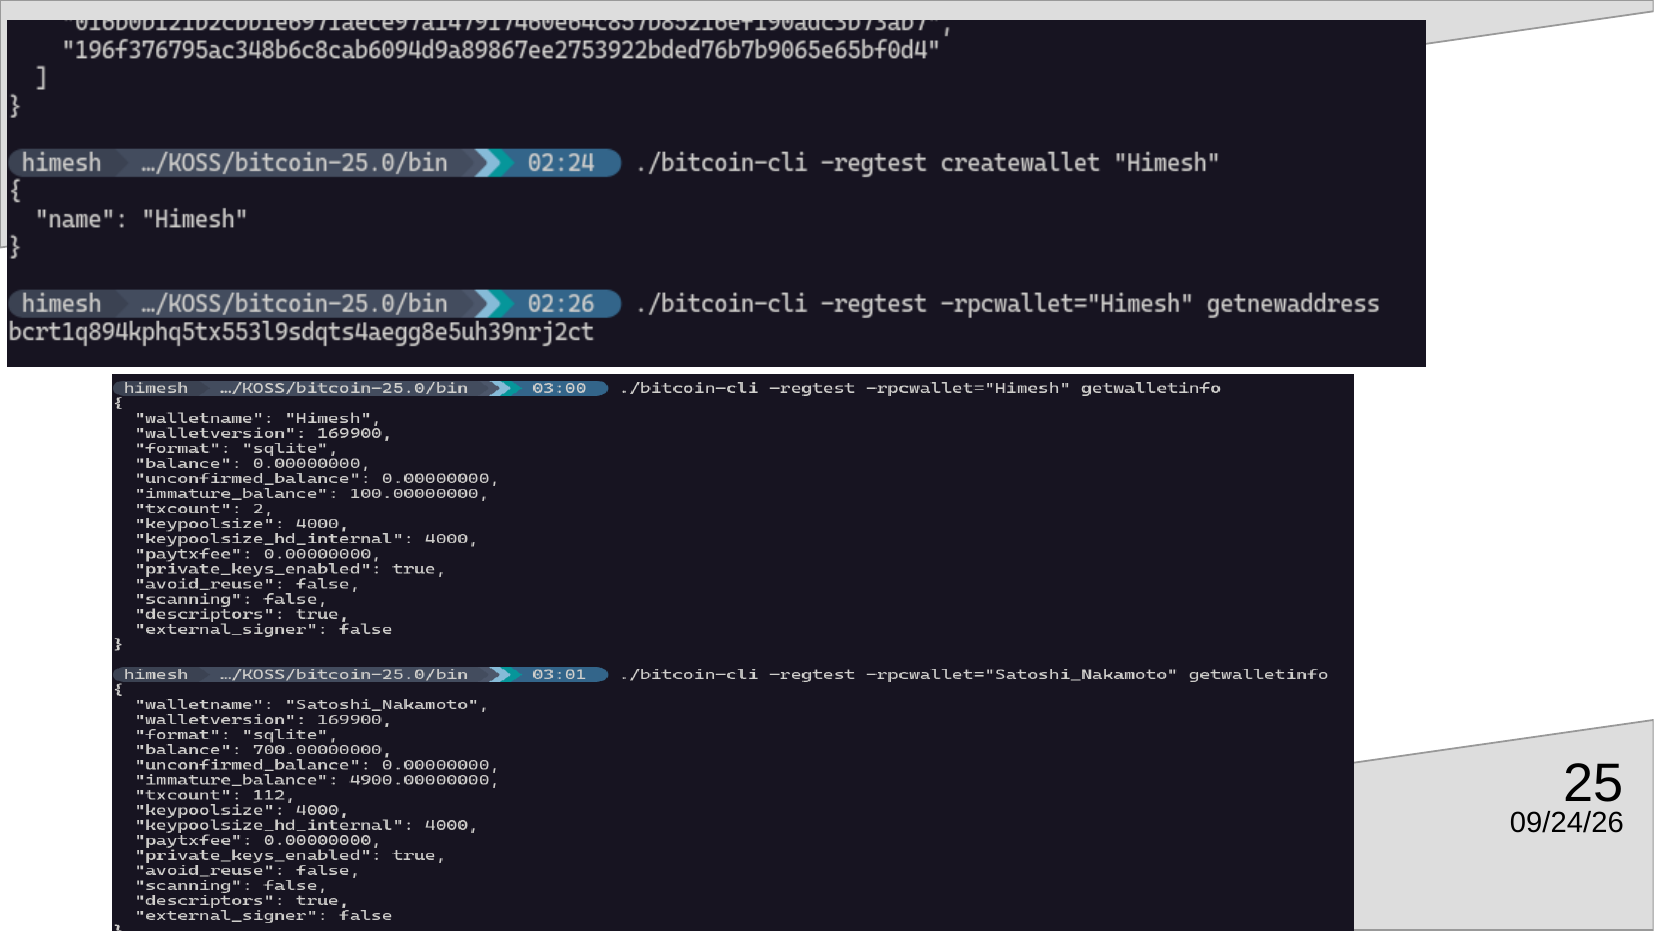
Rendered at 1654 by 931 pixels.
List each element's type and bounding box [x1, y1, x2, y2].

picture [7, 20, 1426, 367]
picture [112, 374, 1354, 931]
